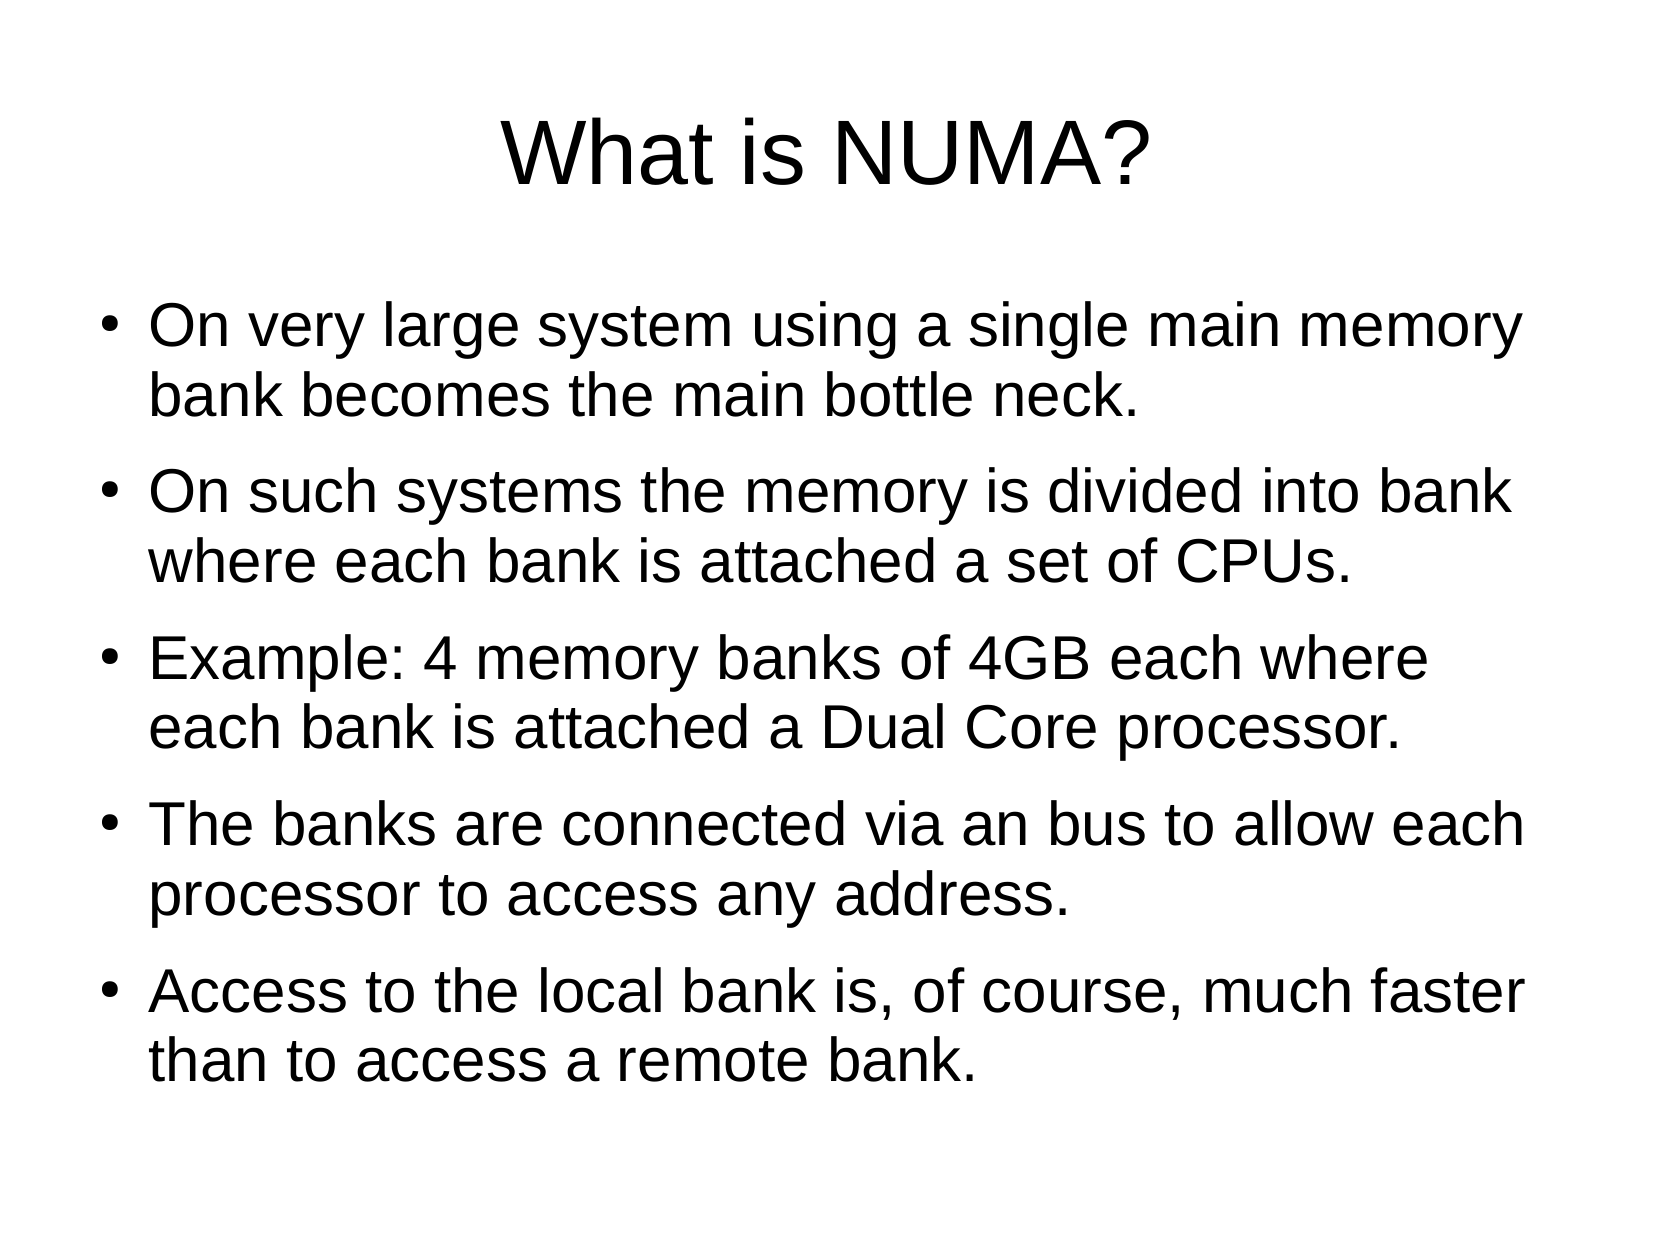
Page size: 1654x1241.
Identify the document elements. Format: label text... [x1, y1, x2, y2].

title What is NUMA? [82, 49, 1571, 257]
list On very large system using a single main memory bank becomes the main bottle neck. On such systems the memory is divided into bank where each bank is attached a set of CPUs. Example: 4 memory banks of 4GB each where each bank is attached a Dual Core processor. The banks are connected via an bus to allow each processor to access any address. Access to the local bank is, of course, much faster than to access a remote bank. [82, 290, 1571, 1109]
